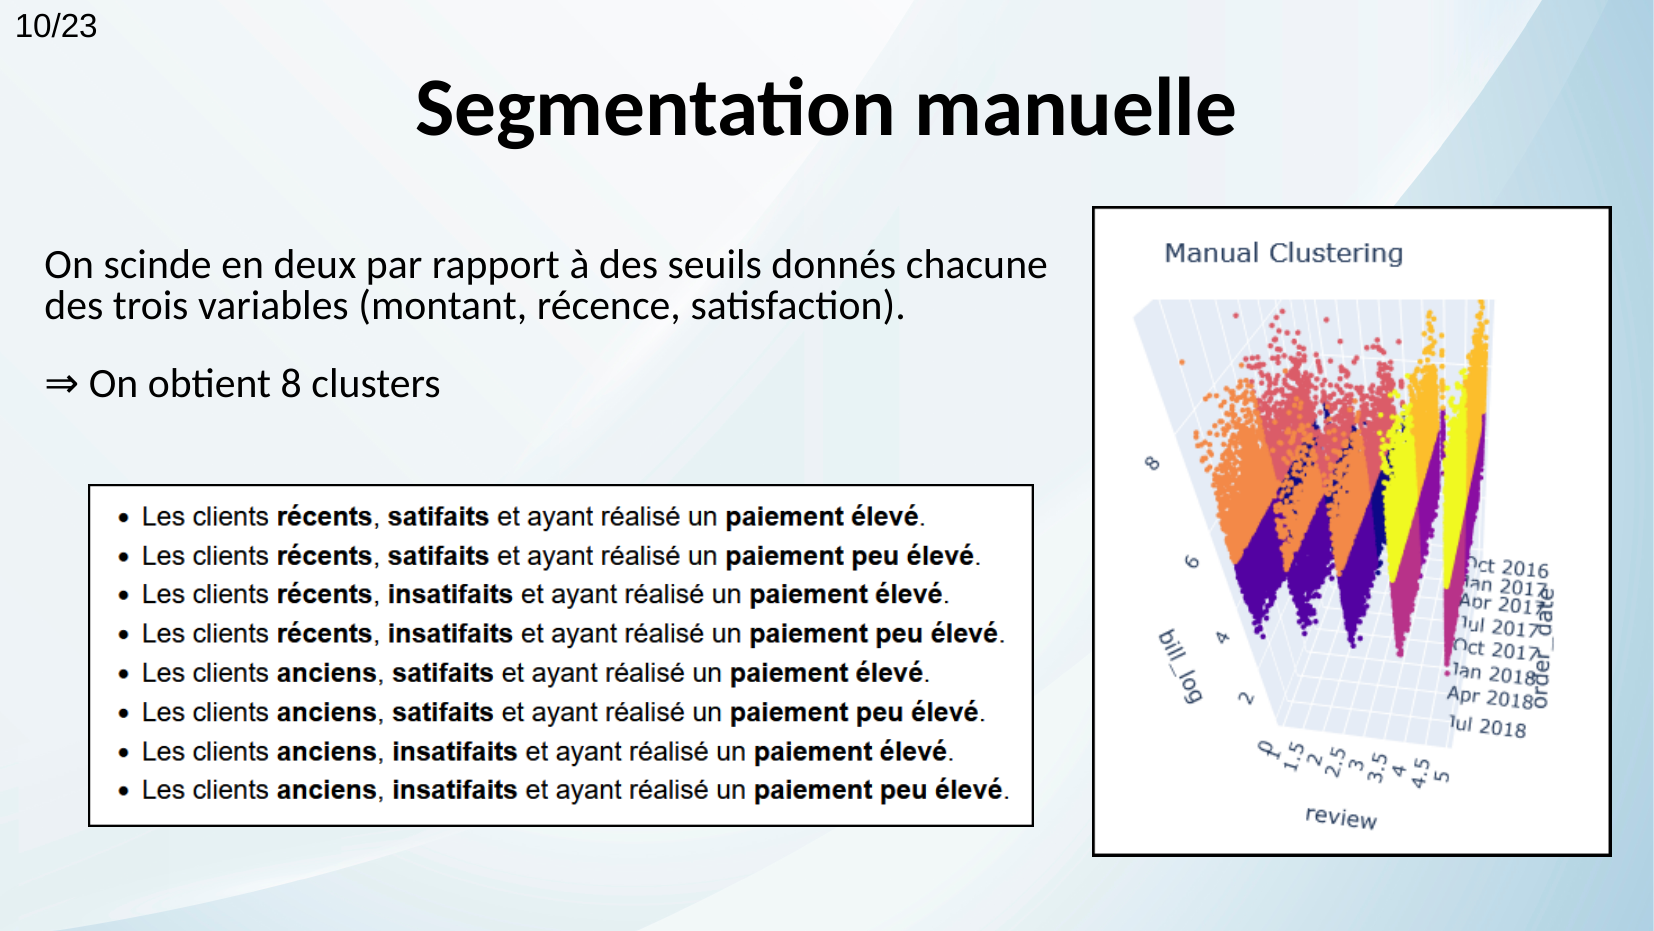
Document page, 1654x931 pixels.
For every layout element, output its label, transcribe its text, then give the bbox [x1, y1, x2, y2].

picture [0, 0, 1654, 931]
text_box On scinde en deux par rapport à des seuils donnés chacune des trois variables (montant, récence, satisfaction). ⇒ On obtient 8 clusters [29, 239, 1093, 417]
text_box 10/23 [0, 0, 119, 60]
title Segmentation manuelle [82, 37, 1571, 193]
